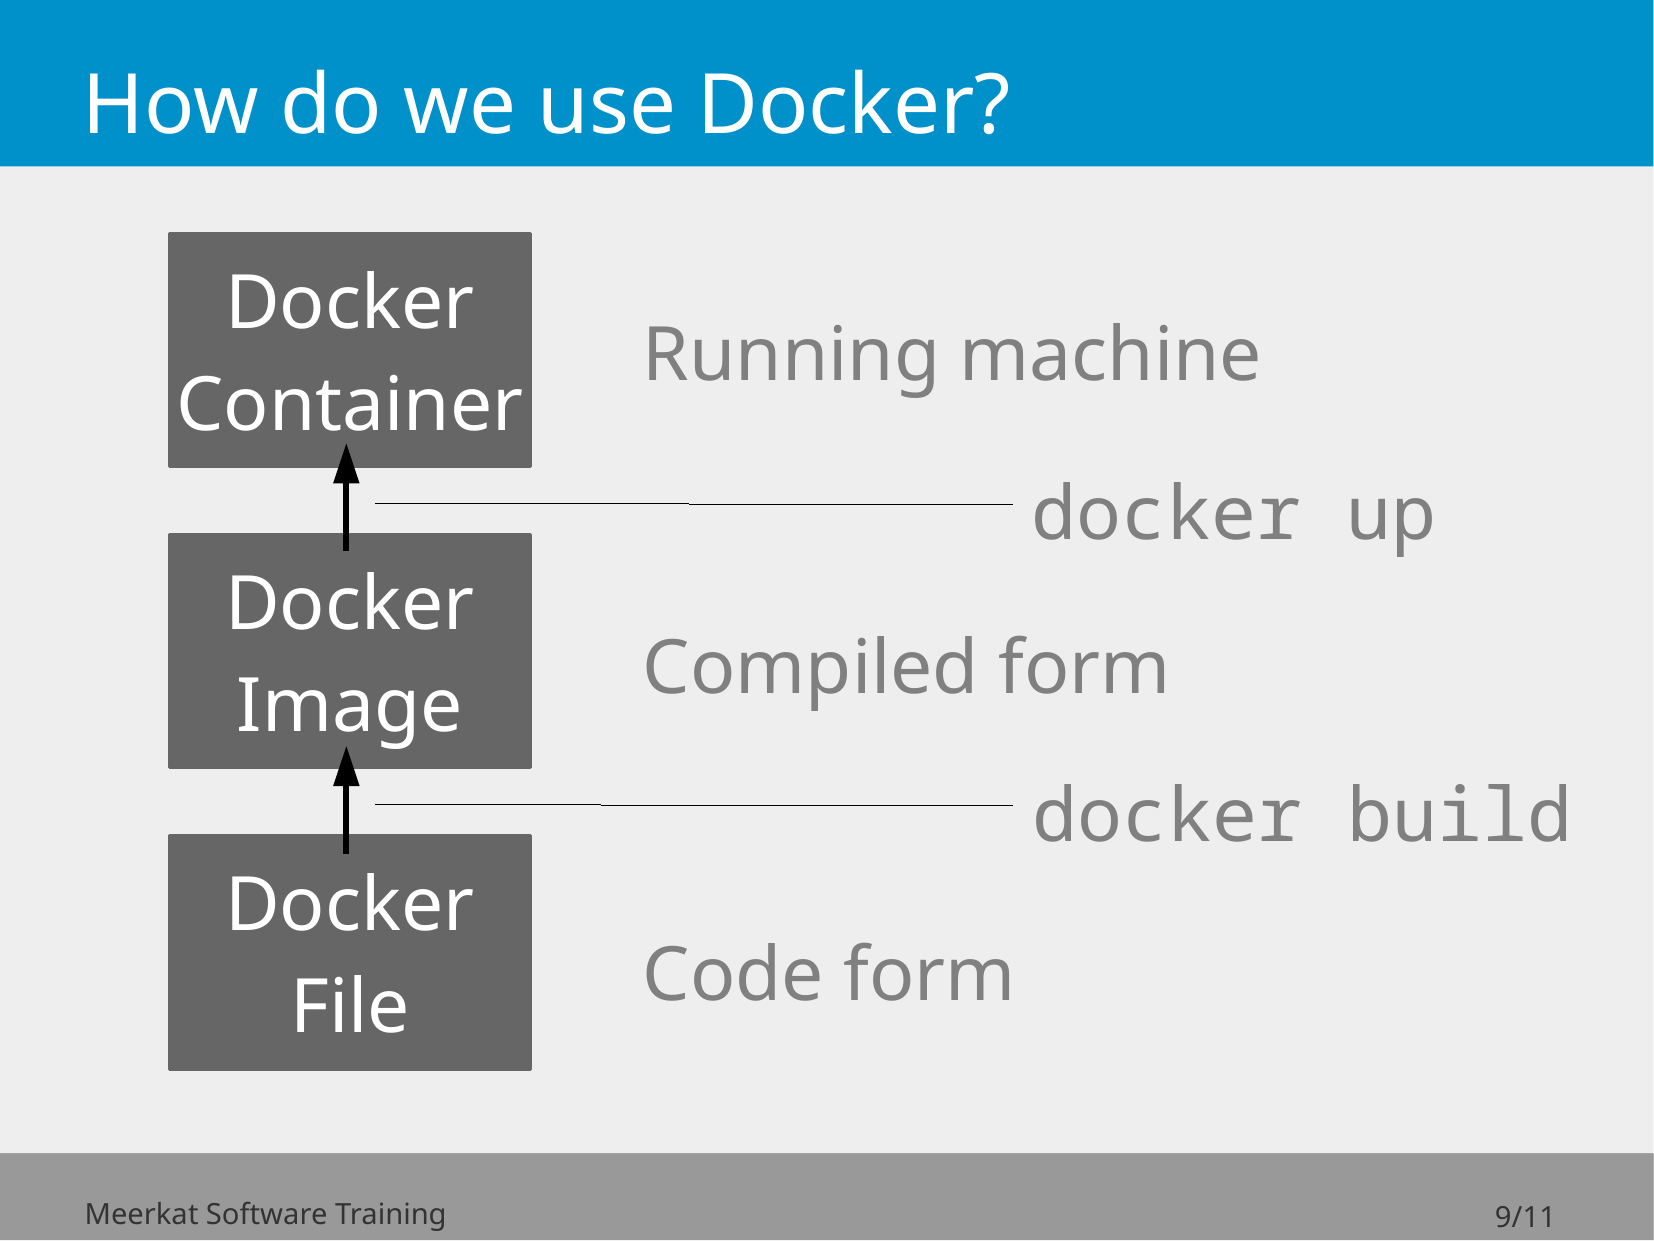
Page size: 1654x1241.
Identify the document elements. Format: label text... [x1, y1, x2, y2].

text_box Docker Image [169, 534, 531, 768]
text_box How do we use Docker? [82, 0, 1571, 204]
text_box docker build [1017, 753, 1598, 943]
text_box docker up [1016, 452, 1604, 554]
text_box Code form [628, 912, 1040, 1078]
text_box Compiled form [628, 605, 1191, 847]
text_box Docker File [169, 835, 531, 1070]
text_box Running machine [628, 292, 1292, 458]
text_box Docker Container [169, 233, 531, 467]
